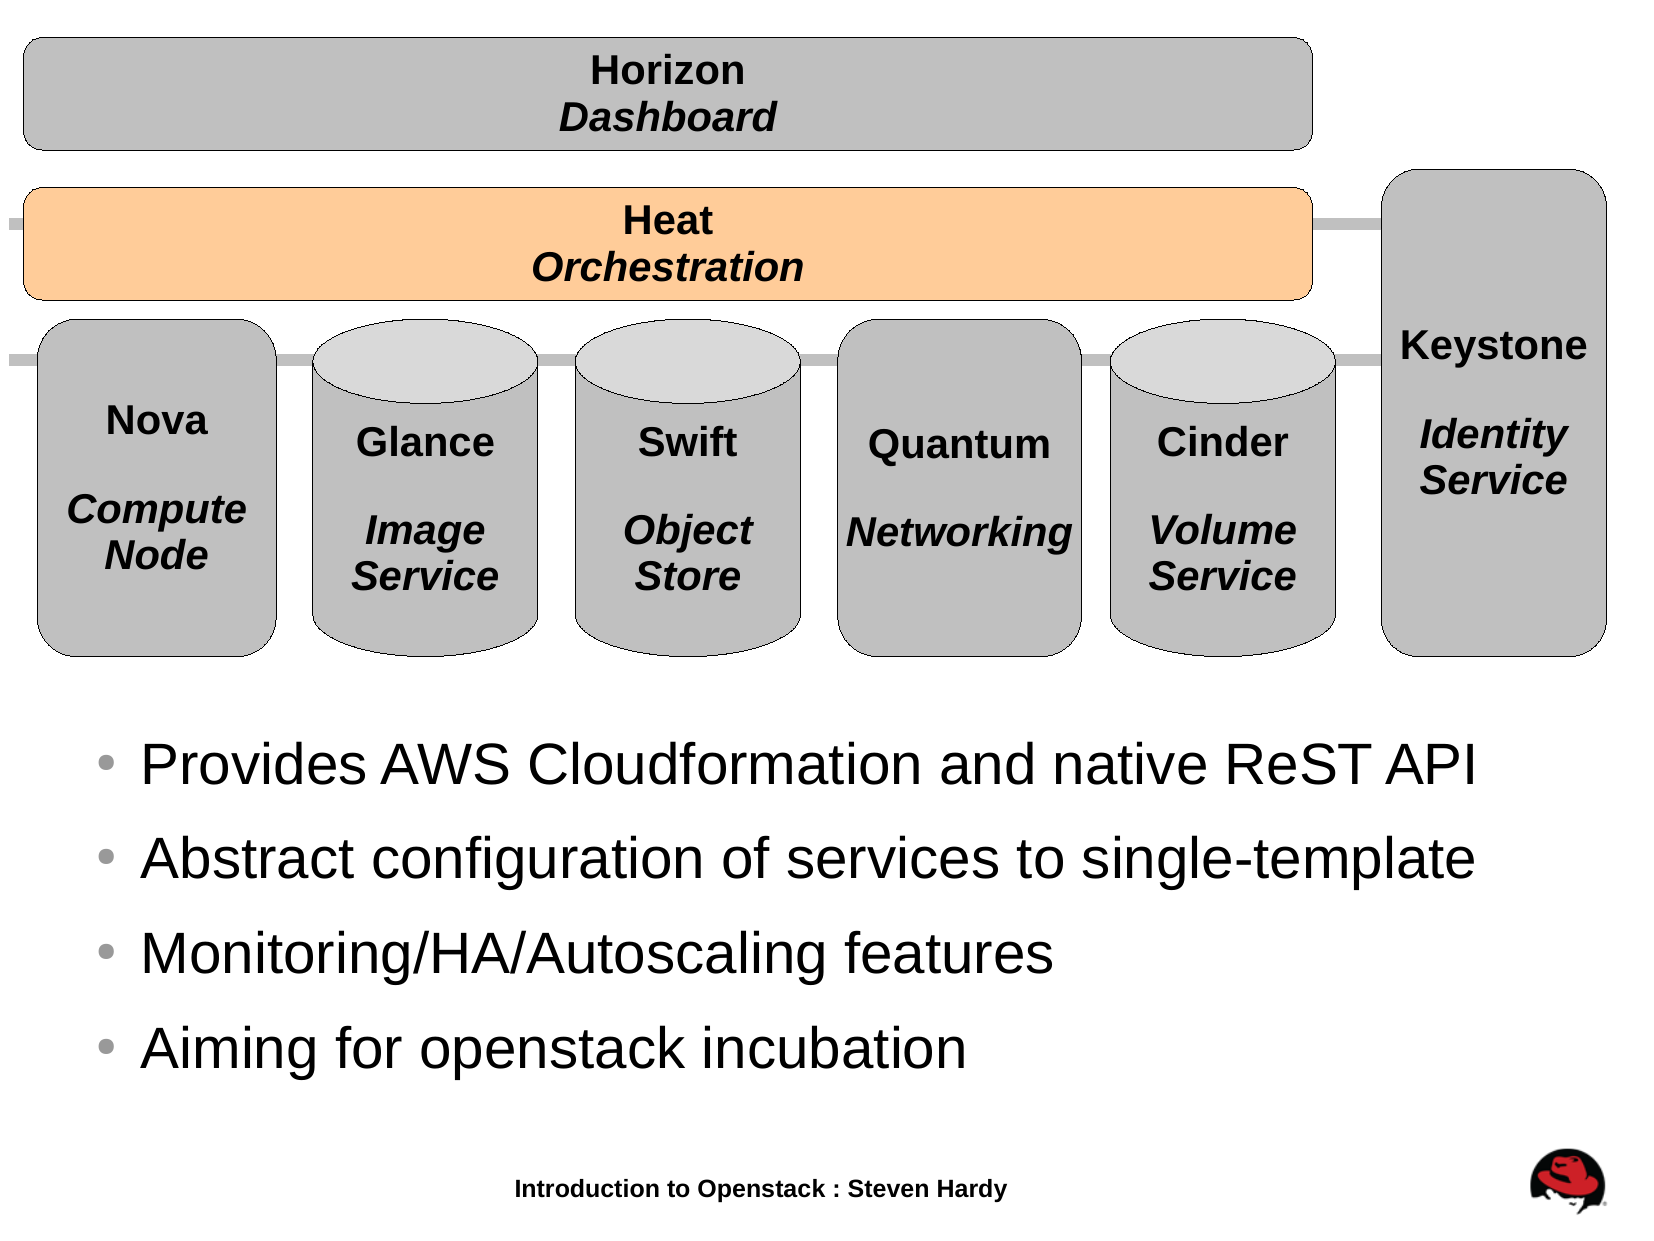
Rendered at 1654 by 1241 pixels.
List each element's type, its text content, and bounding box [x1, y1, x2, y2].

text_box Horizon Dashboard [23, 37, 1313, 151]
picture [1529, 1146, 1613, 1224]
text_box Swift Object Store [575, 364, 801, 657]
list Provides AWS Cloudformation and native ReST API Abstract configuration of services to single-template Monitoring/HA/Autoscaling features Aiming for openstack incubation [80, 731, 1570, 1176]
text_box Nova Compute Node [37, 319, 277, 657]
text_box Glance Image Service [312, 363, 538, 657]
text_box Keystone Identity Service [1381, 169, 1607, 657]
text_box Heat Orchestration [23, 187, 1313, 301]
text_box Quantum Networking [837, 319, 1082, 657]
text_box Cinder Volume Service [1110, 365, 1336, 657]
